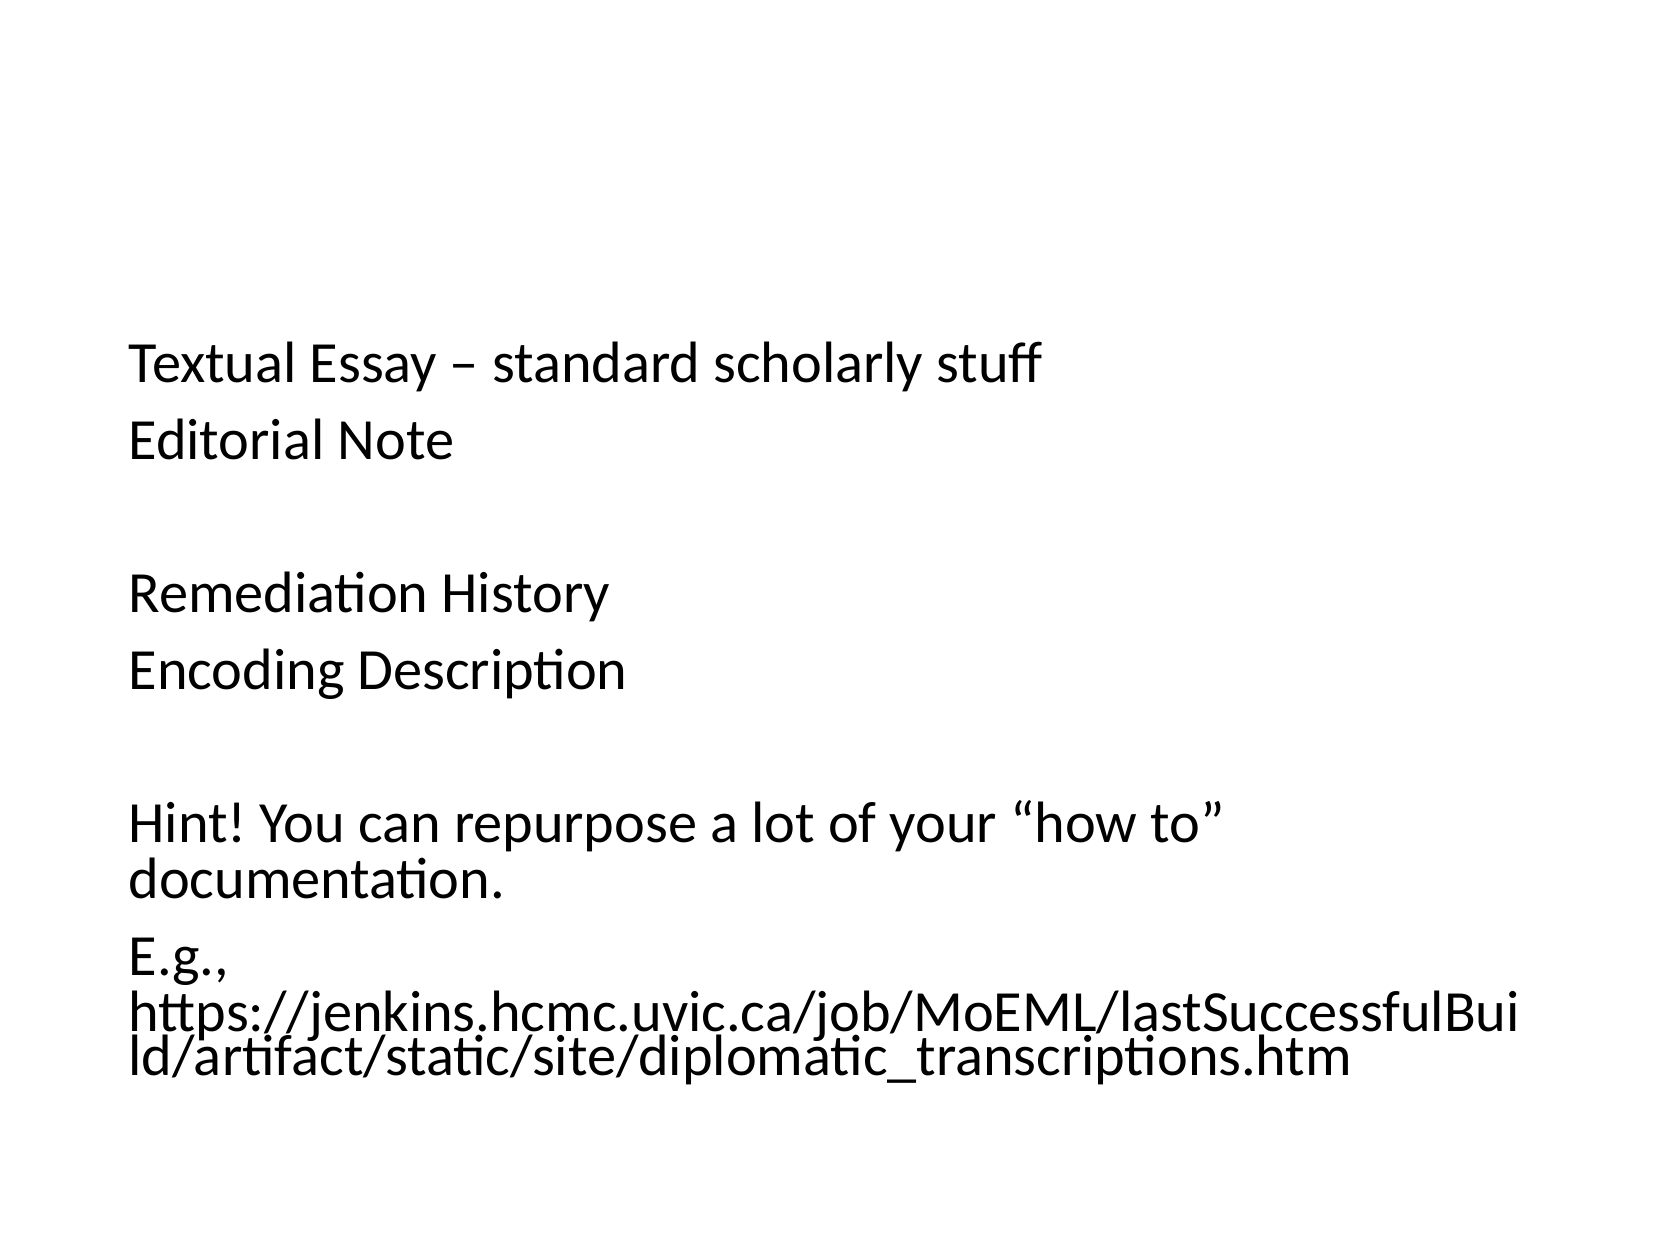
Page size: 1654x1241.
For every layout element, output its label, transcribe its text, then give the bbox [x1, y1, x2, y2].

list Textual Essay – standard scholarly stuff Editorial Note Remediation History Encoding Description Hint! You can repurpose a lot of your “how to” documentation. E.g., https://jenkins.hcmc.uvic.ca/job/MoEML/lastSuccessfulBuild/artifact/static/site/diplomatic_transcriptions.htm [113, 330, 1540, 1117]
